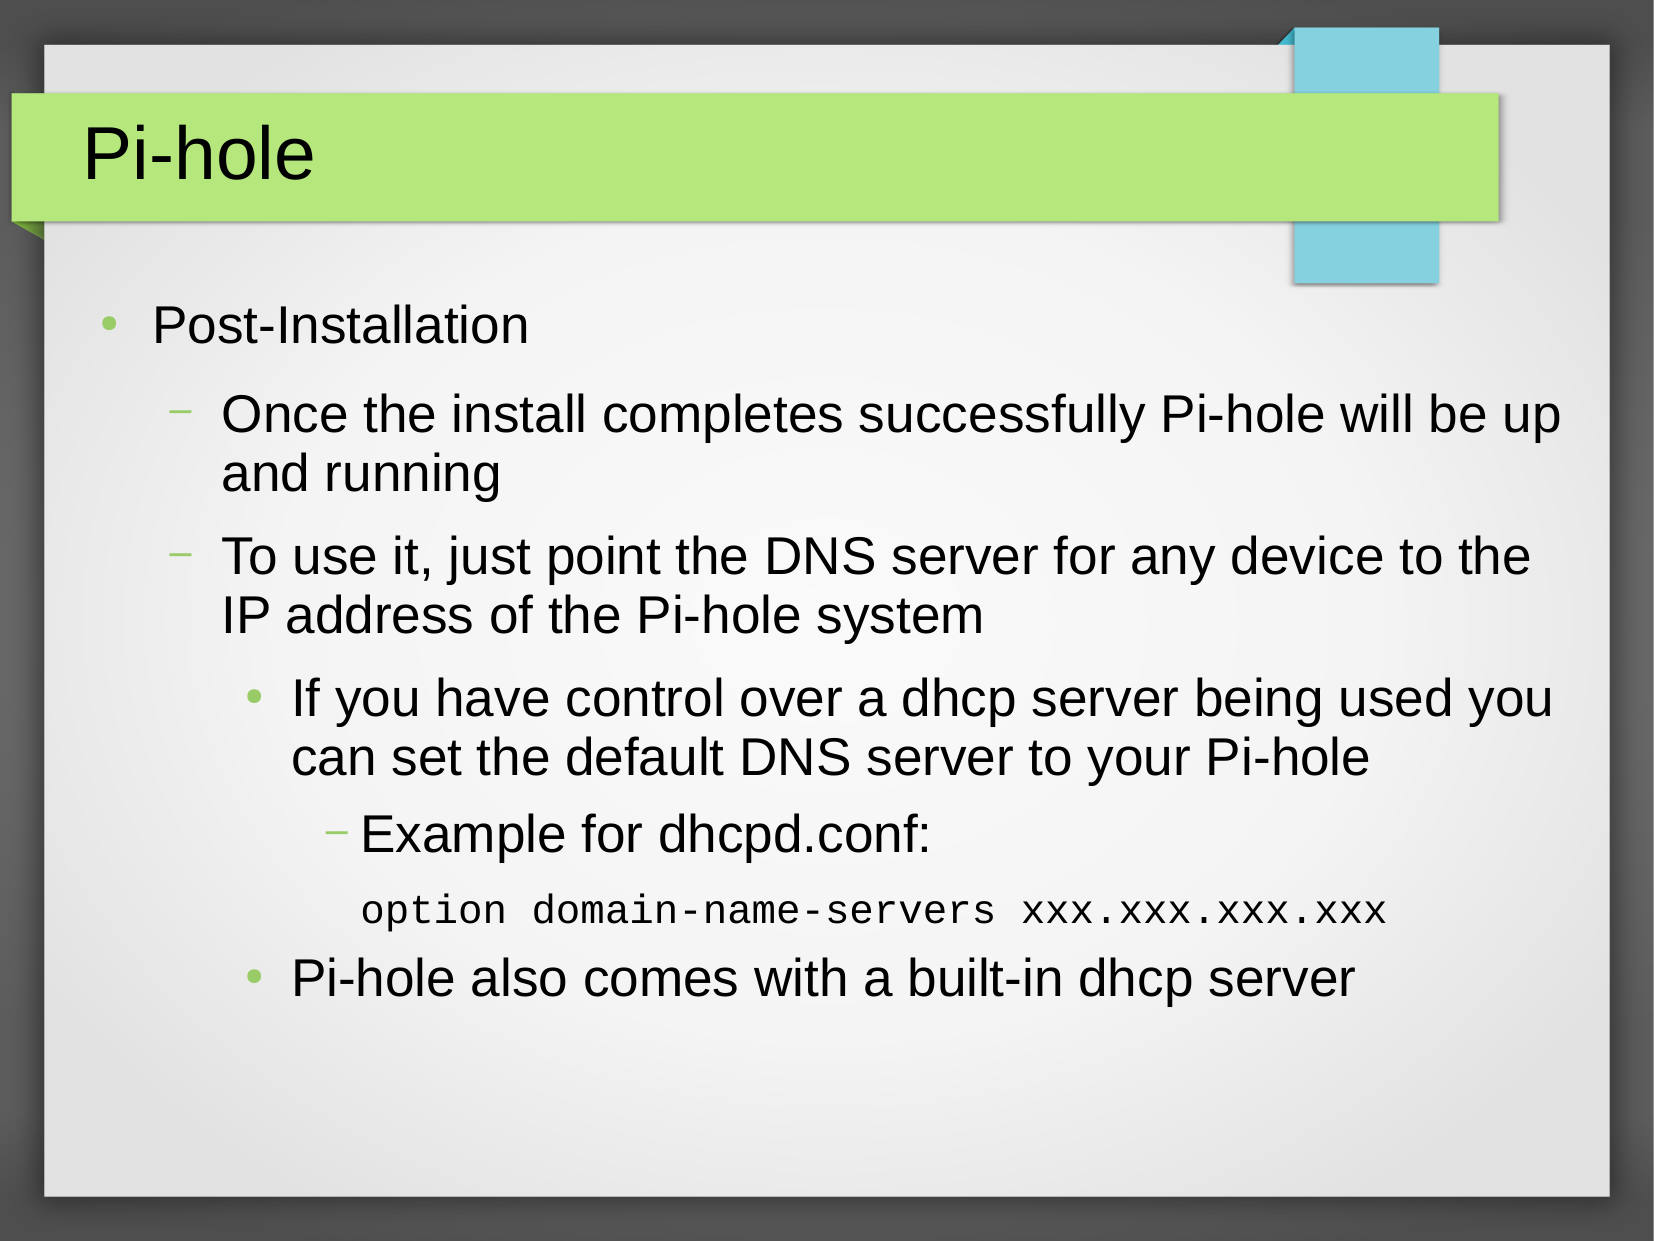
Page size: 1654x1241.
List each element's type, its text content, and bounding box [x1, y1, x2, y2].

title Pi-hole [82, 94, 1264, 213]
picture [0, 0, 1654, 1241]
list Post-Installation Once the install completes successfully Pi-hole will be up and running To use it, just point the DNS server for any device to the IP address of the Pi-hole system If you have control over a dhcp server being used you can set the default DNS server to your Pi-hole Example for dhcpd.conf: option domain-name-servers xxx.xxx.xxx.xxx Pi-hole also comes with a built-in dhcp server [82, 295, 1571, 1015]
